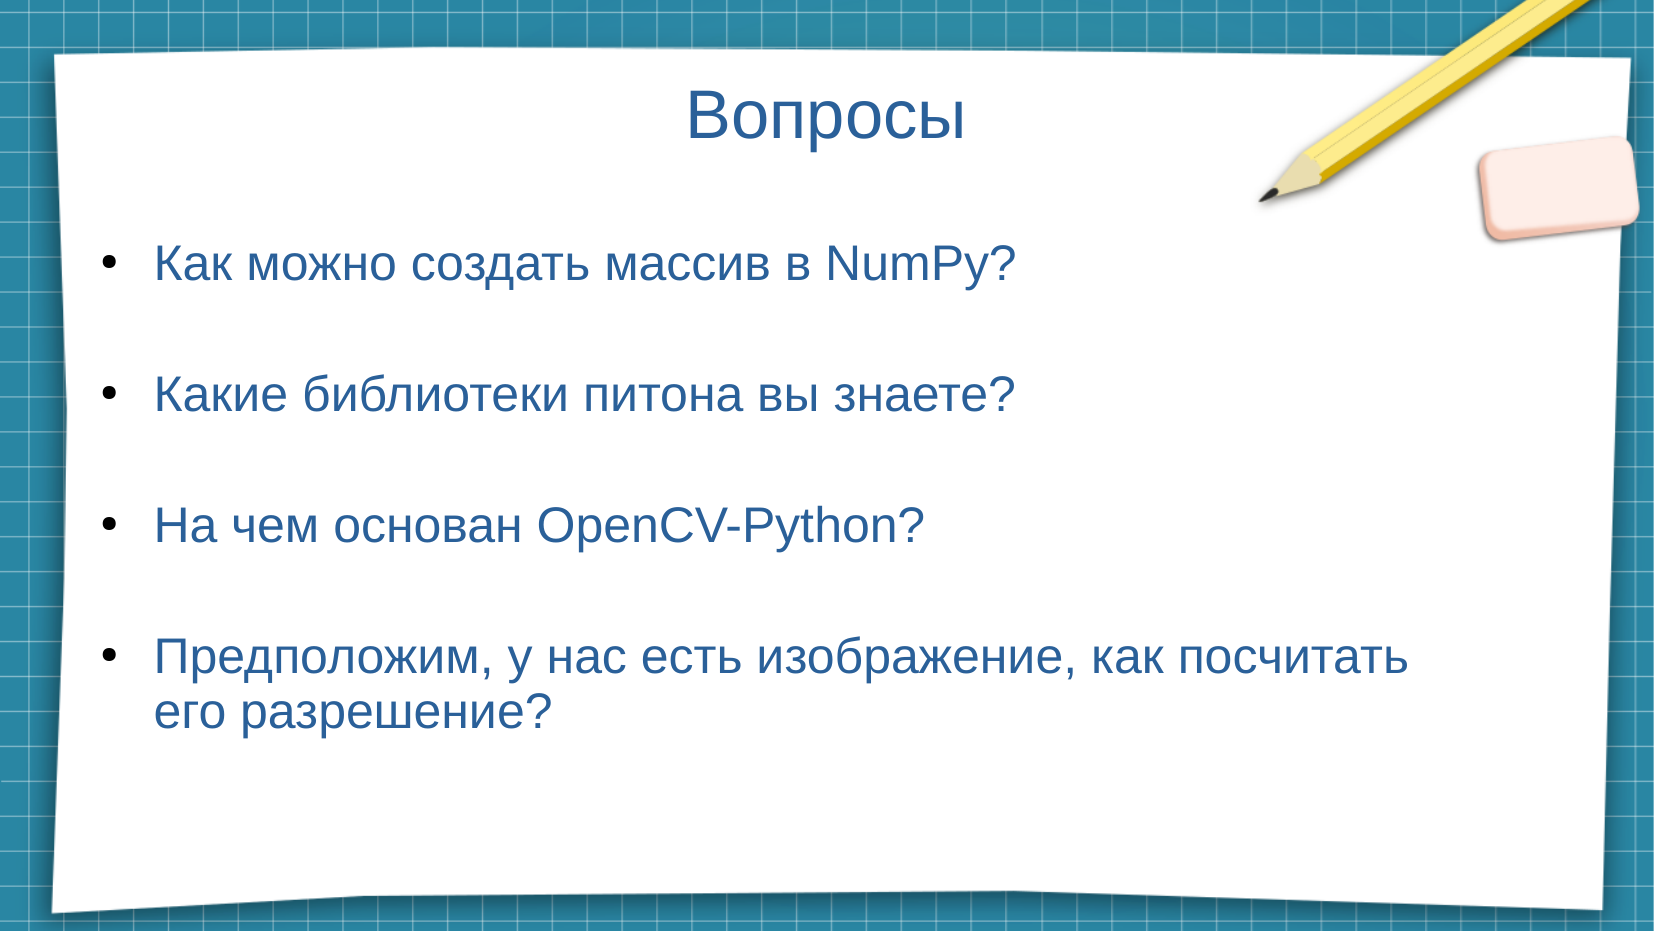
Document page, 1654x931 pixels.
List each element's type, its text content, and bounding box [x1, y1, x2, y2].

list Как можно создать массив в NumPy? Какие библиотеки питона вы знаете? На чем основан OpenCV-Python? Предположим, у нас есть изображение, как посчитать его разрешение? [82, 217, 1571, 758]
picture [0, 0, 1654, 931]
title Вопросы [82, 37, 1571, 193]
